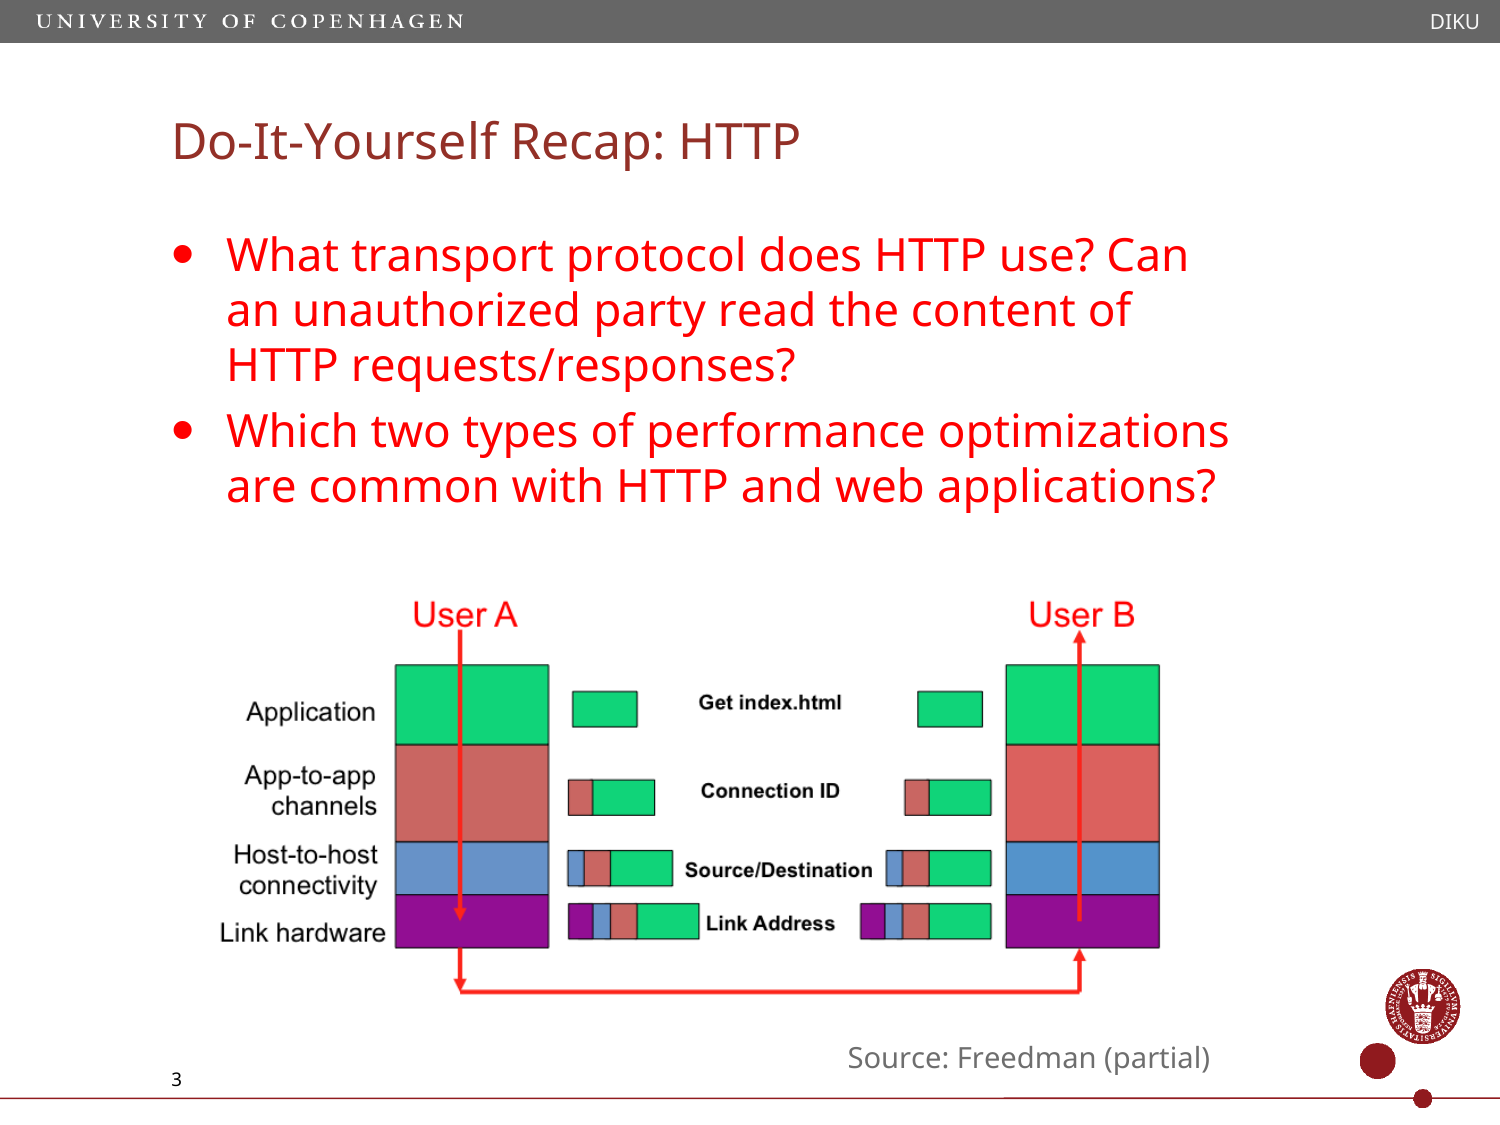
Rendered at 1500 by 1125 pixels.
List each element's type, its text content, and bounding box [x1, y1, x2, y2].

text_box What transport protocol does HTTP use? Can an unauthorized party read the content of HTTP requests/responses? Which two types of performance optimizations are common with HTTP and web applications? [171, 225, 1251, 540]
picture [0, 586, 1500, 1122]
text_box DIKU [469, 0, 1495, 43]
text_box <number> [171, 1067, 522, 1092]
text_box Do-It-Yourself Recap: HTTP [171, 75, 1329, 171]
text_box Source: Freedman (partial) [832, 1031, 1341, 1083]
